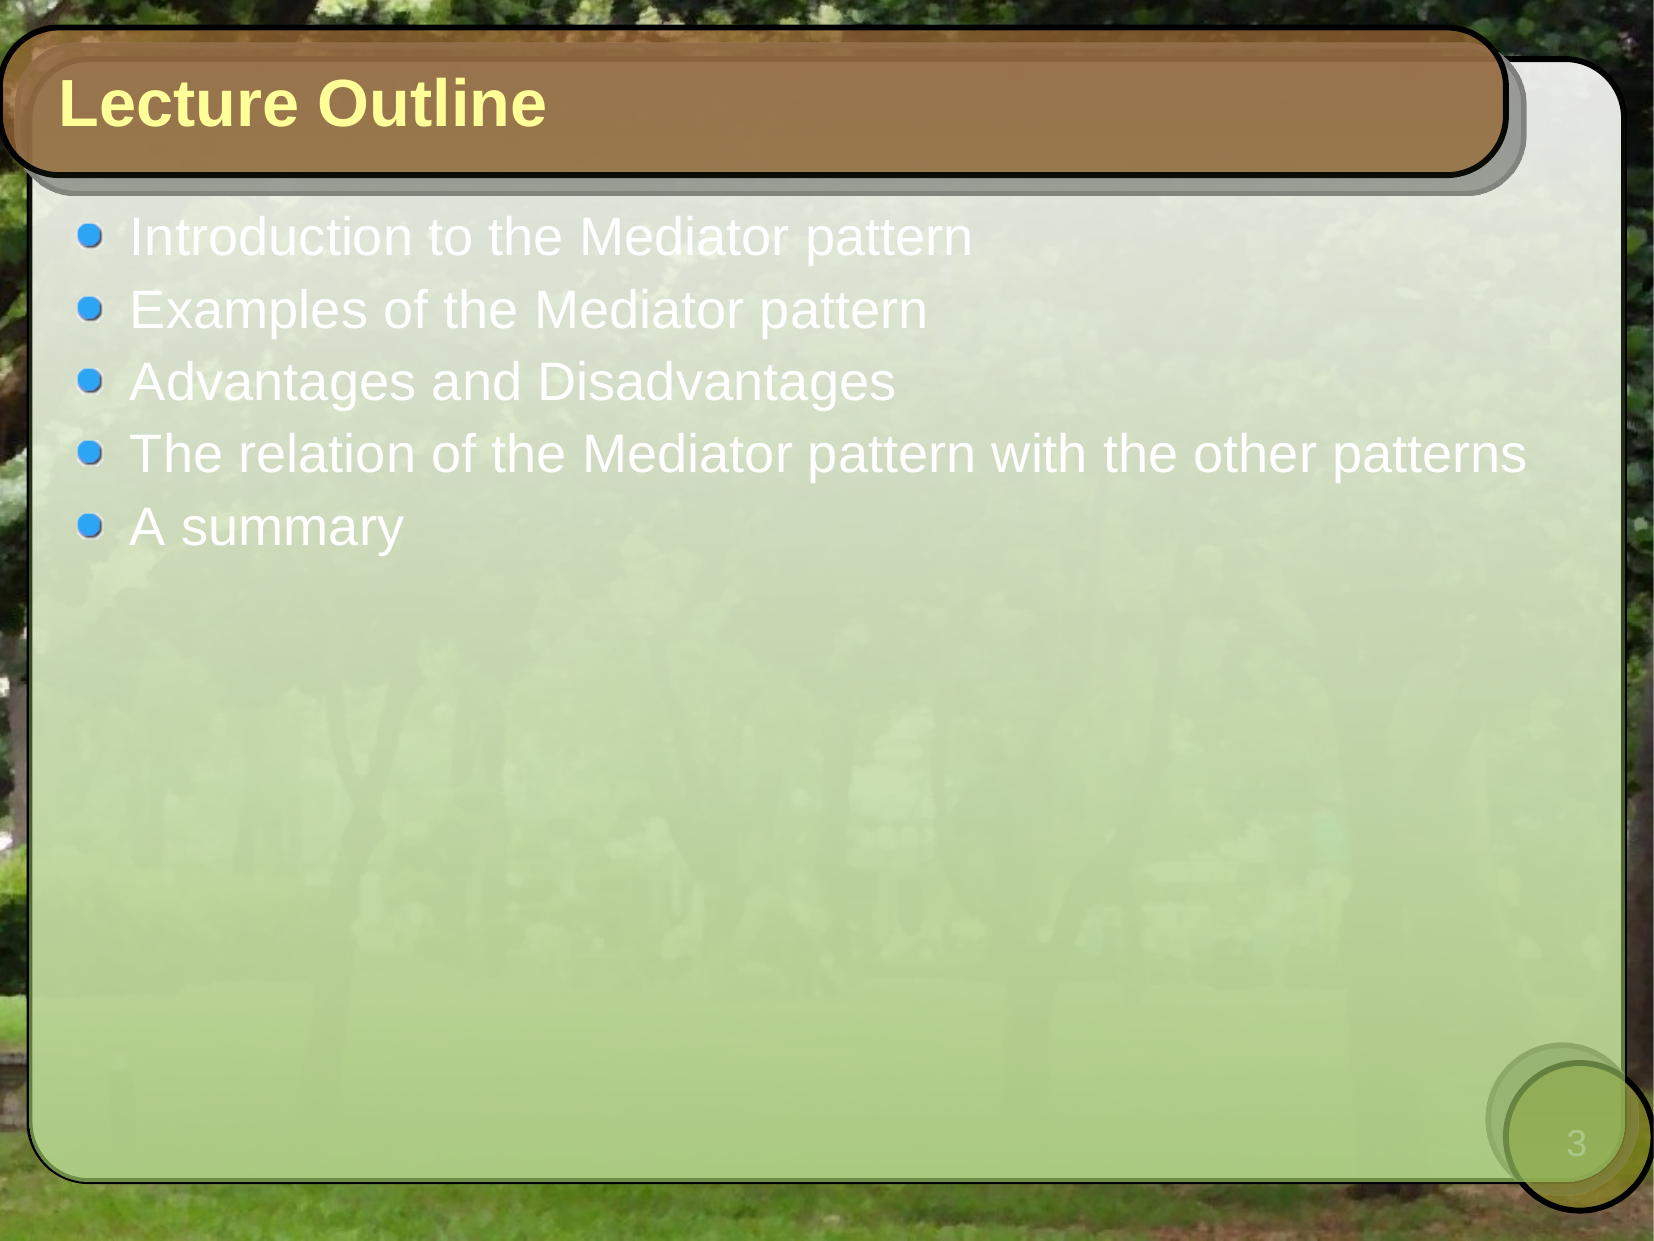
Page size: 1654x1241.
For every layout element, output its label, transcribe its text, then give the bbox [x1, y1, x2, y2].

picture [0, 138, 1654, 1241]
text_box [29, 59, 1625, 1182]
title Lecture Outline [59, 29, 1447, 178]
picture [0, 0, 1654, 1114]
list Introduction to the Mediator pattern Examples of the Mediator pattern Advantages and Disadvantages The relation of the Mediator pattern with the other patterns A summary [59, 206, 1595, 1152]
